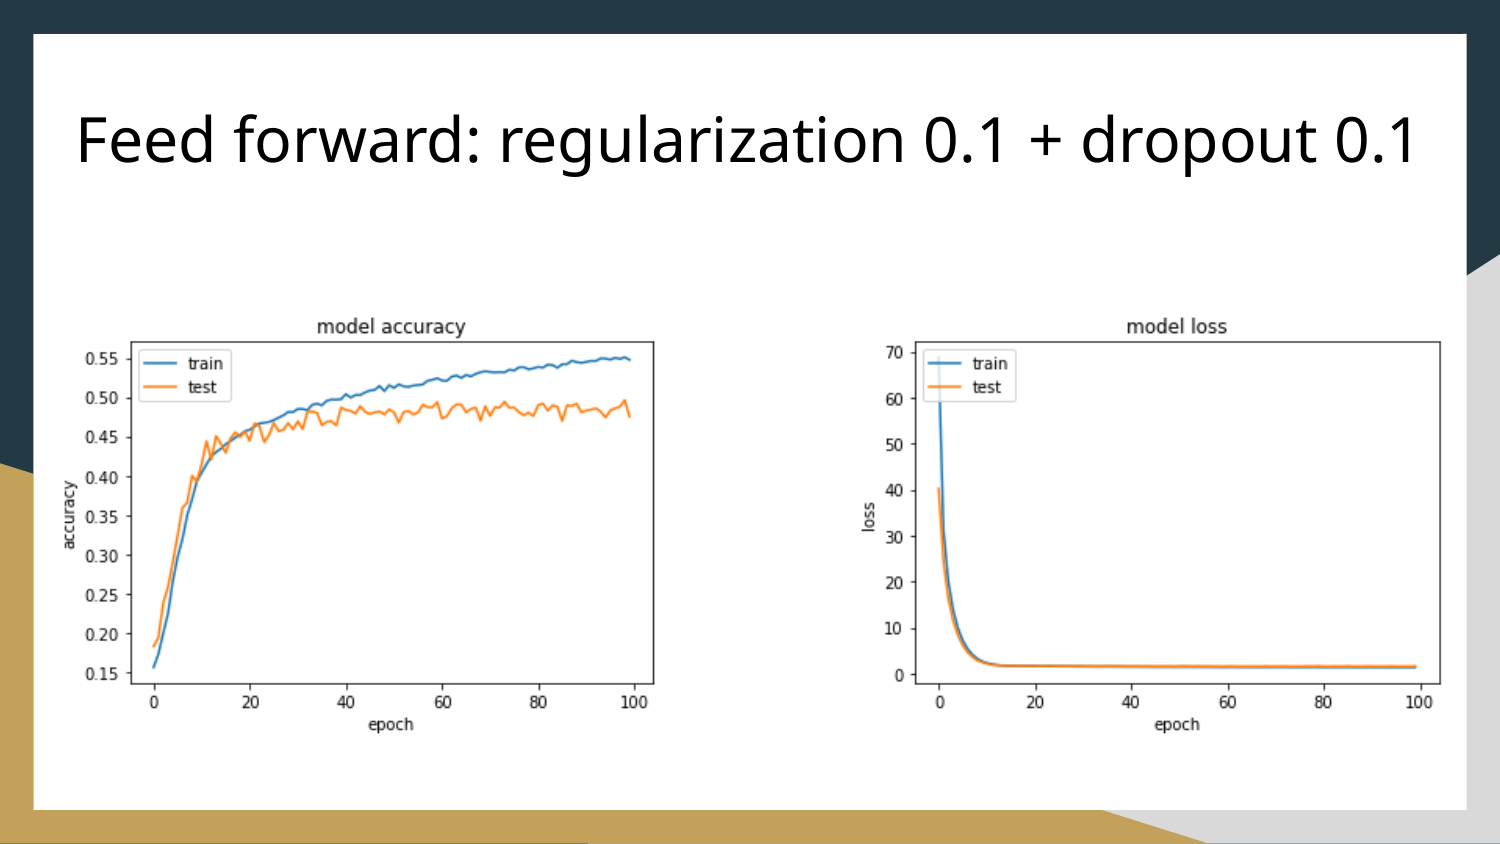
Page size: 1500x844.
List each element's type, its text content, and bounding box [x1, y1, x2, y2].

picture [51, 307, 664, 743]
picture [851, 307, 1449, 743]
title Feed forward: regularization 0.1 + dropout 0.1 [51, 85, 1449, 236]
